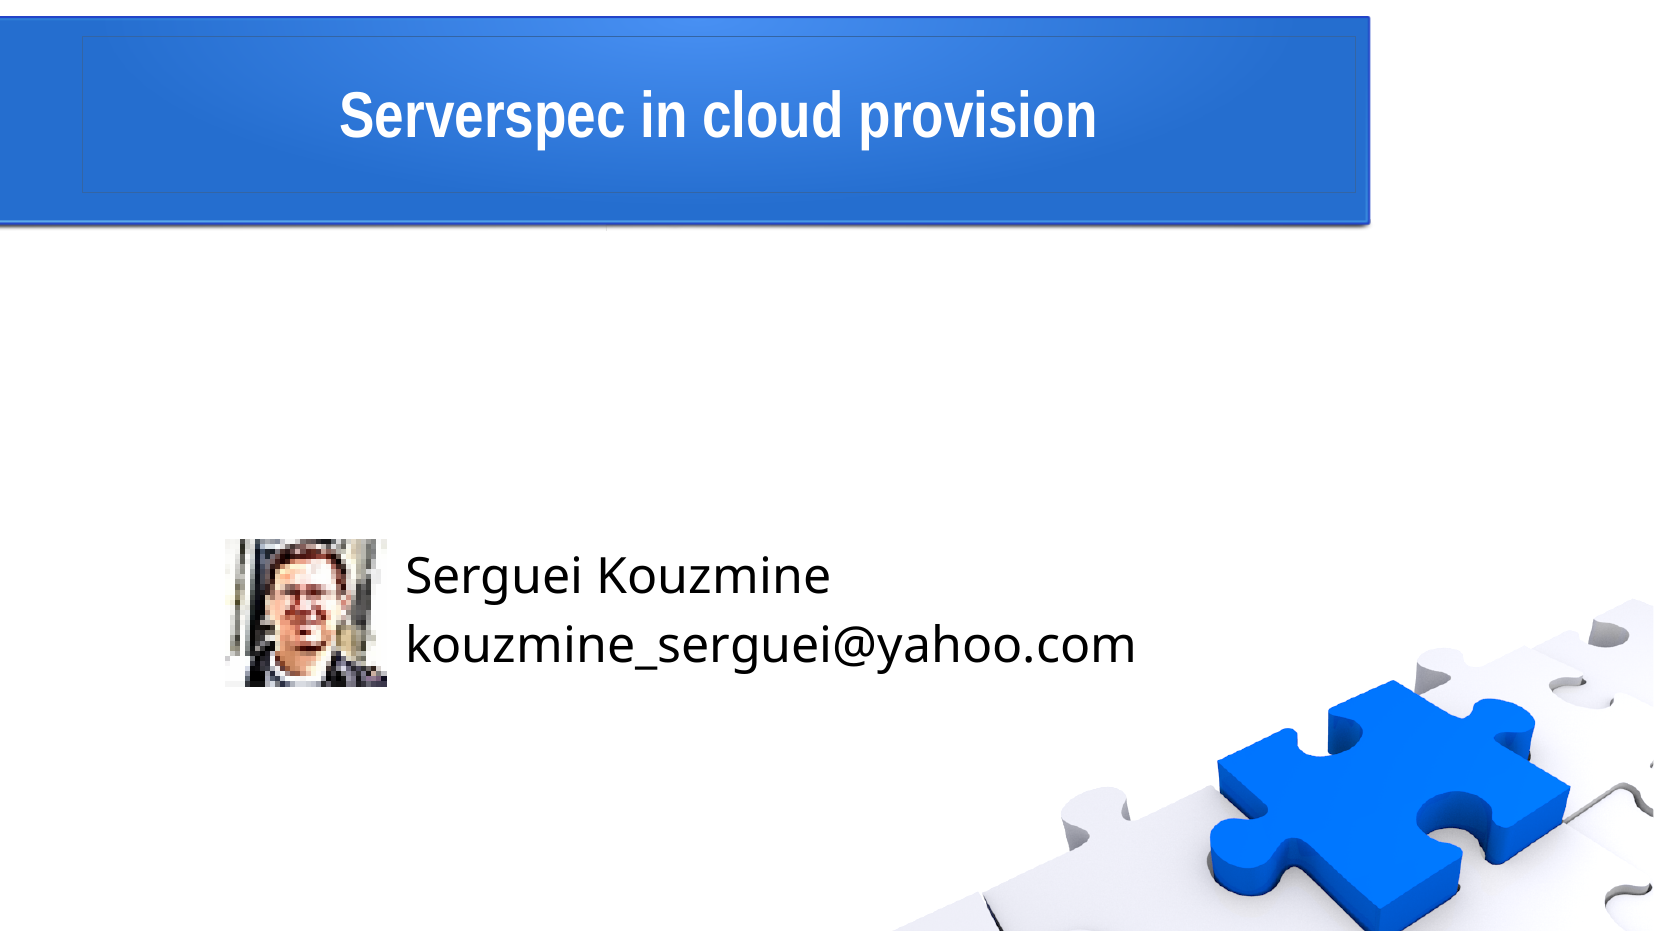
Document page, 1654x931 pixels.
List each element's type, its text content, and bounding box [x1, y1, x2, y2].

list Serguei Kouzmine kouzmine_serguei@yahoo.com [405, 525, 1163, 693]
picture [0, 16, 1375, 231]
picture [225, 539, 387, 687]
picture [872, 491, 1654, 931]
title Serverspec in cloud provision [82, 36, 1356, 193]
